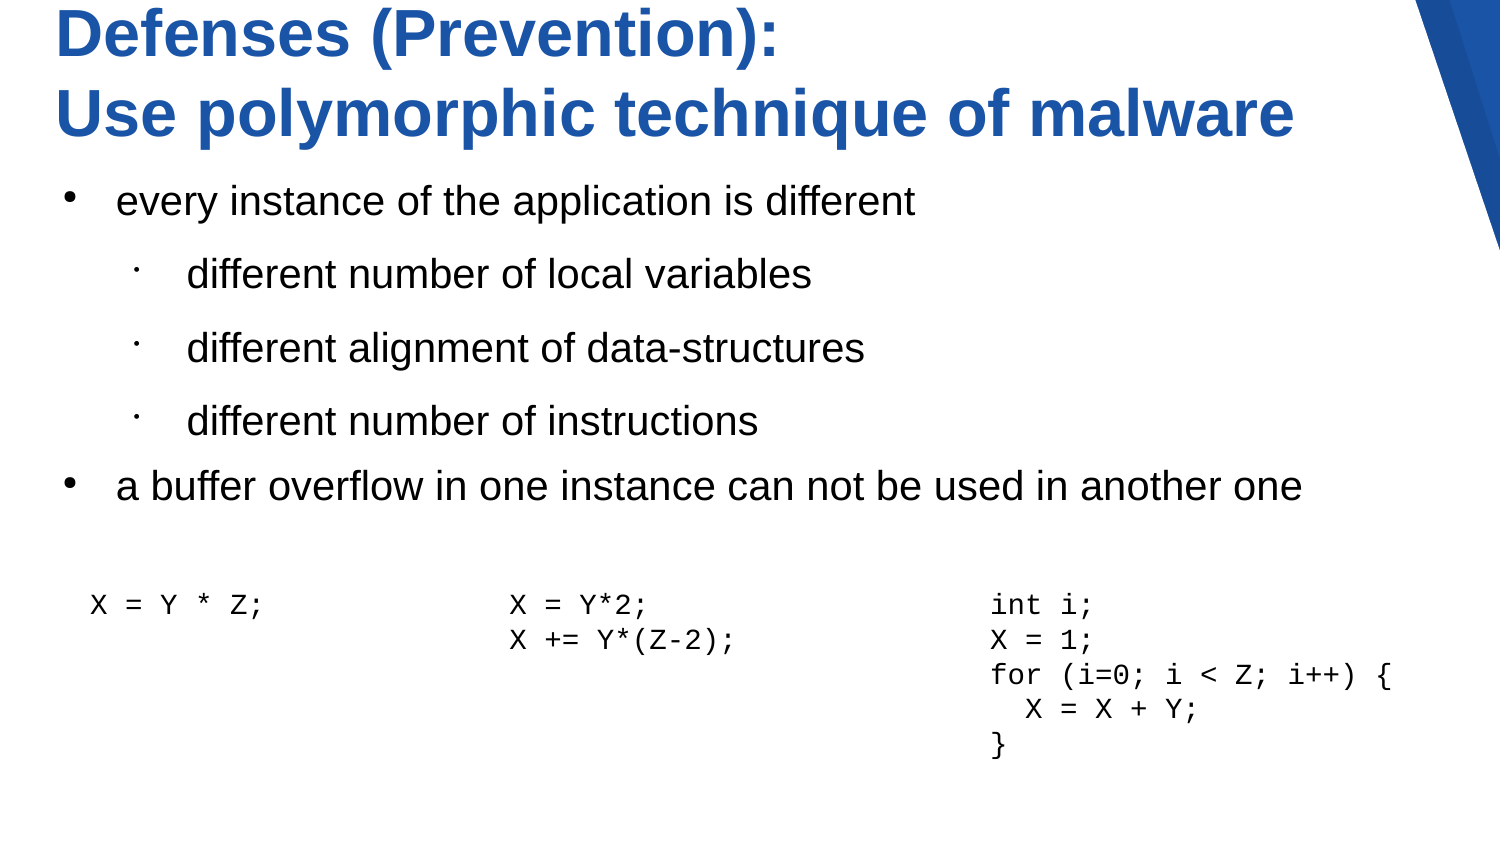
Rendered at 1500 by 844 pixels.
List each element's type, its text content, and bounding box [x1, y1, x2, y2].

list X = Y*2; X += Y*(Z-2); [494, 570, 825, 826]
list every instance of the application is different different number of local variables different alignment of data-structures different number of instructions a buffer overflow in one instance can not be used in another one [30, 158, 1486, 596]
title Defenses (Prevention): Use polymorphic technique of malware [40, 97, 1366, 166]
list X = Y * Z; [75, 570, 406, 826]
list int i; X = 1; for (i=0; i < Z; i++) { X = X + Y; } [975, 570, 1441, 826]
